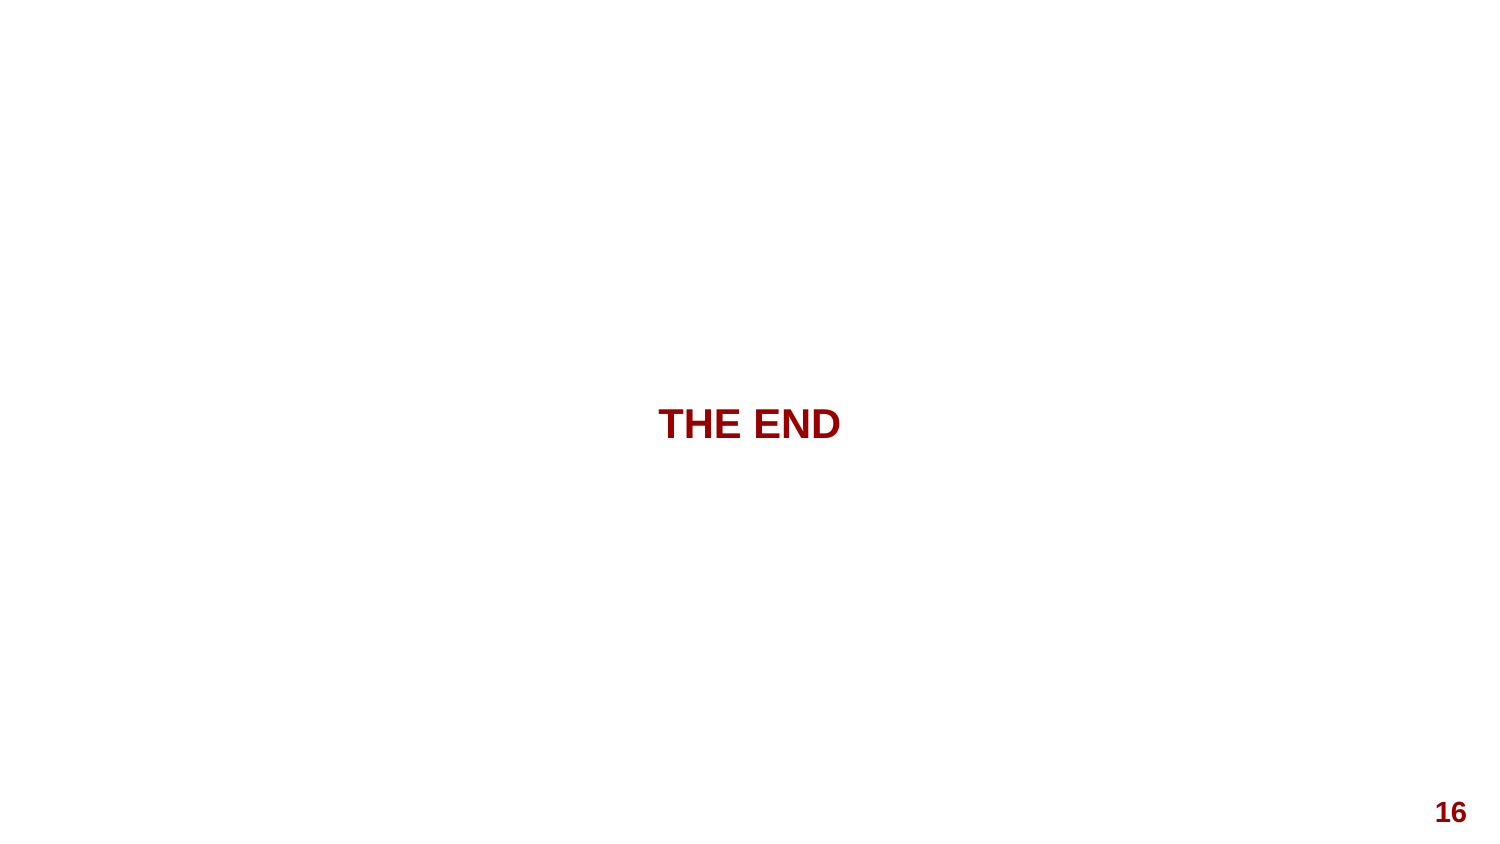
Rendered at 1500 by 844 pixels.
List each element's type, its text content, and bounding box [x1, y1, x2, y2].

text_box 16 [1419, 778, 1500, 844]
text_box THE END [614, 381, 885, 462]
